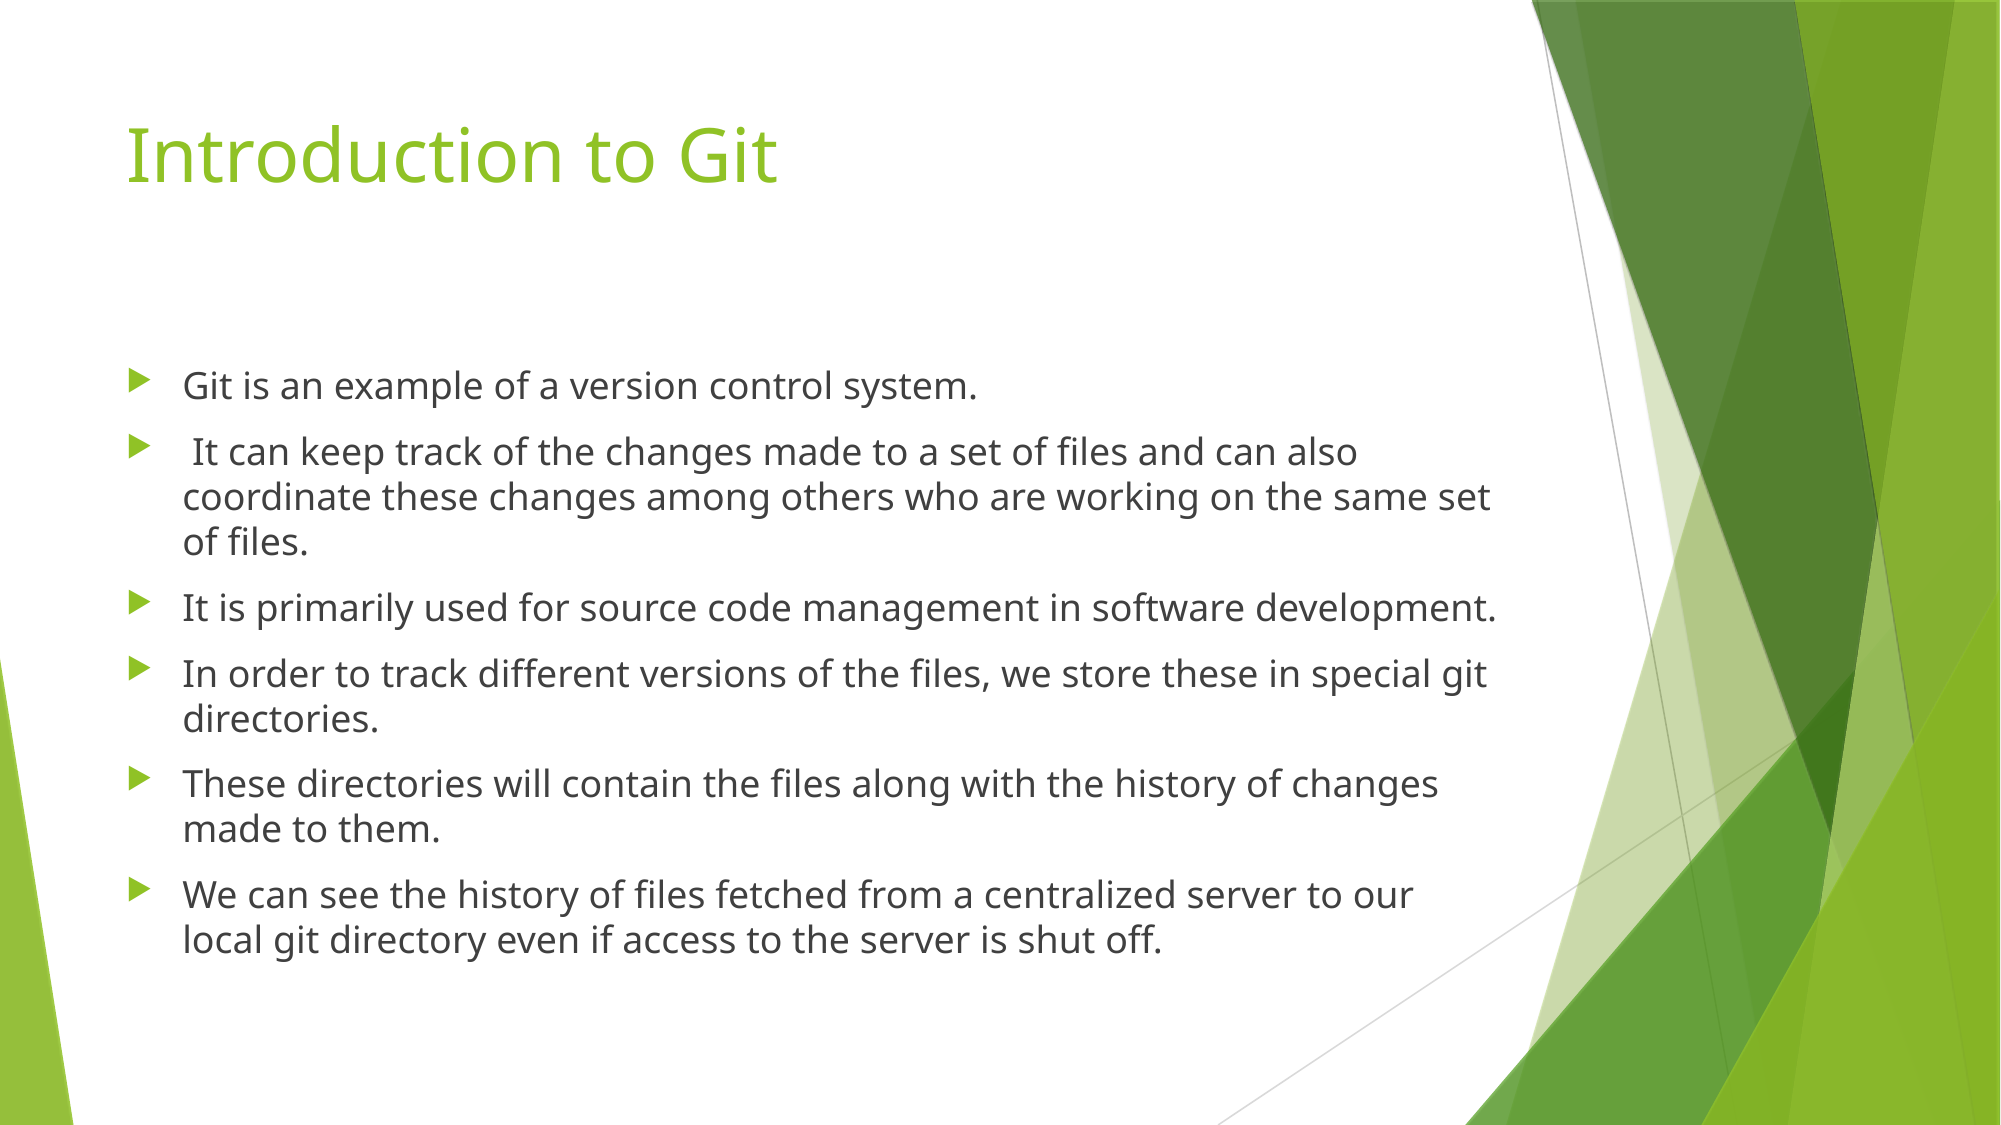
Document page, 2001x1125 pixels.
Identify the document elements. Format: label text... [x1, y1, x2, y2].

list Git is an example of a version control system. It can keep track of the changes made to a set of files and can also coordinate these changes among others who are working on the same set of files. It is primarily used for source code management in software development. In order to track different versions of the files, we store these in special git directories. These directories will contain the files along with the history of changes made to them. We can see the history of files fetched from a centralized server to our local git directory even if access to the server is shut off. [111, 354, 1522, 992]
title Introduction to Git [111, 99, 1522, 317]
